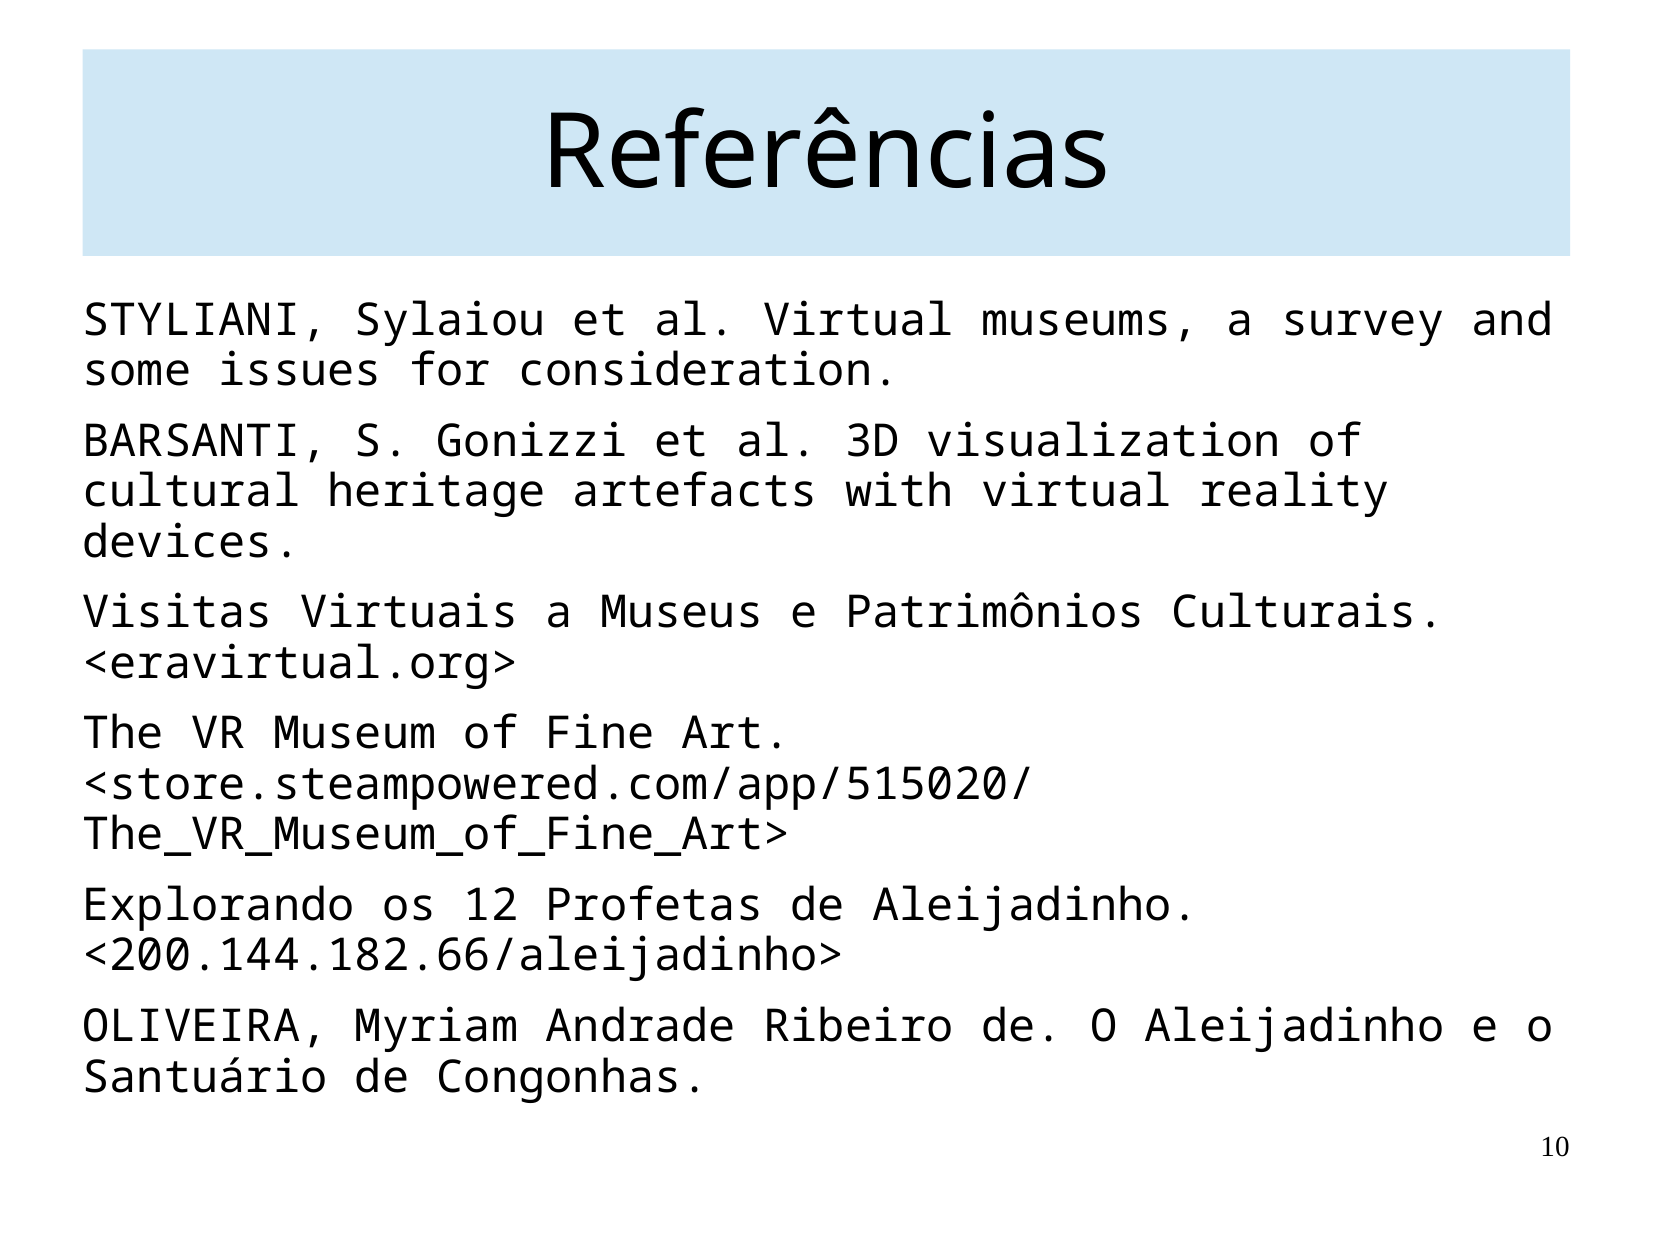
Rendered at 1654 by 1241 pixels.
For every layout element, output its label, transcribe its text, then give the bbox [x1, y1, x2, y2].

list STYLIANI, Sylaiou et al. Virtual museums, a survey and some issues for consideration. BARSANTI, S. Gonizzi et al. 3D visualization of cultural heritage artefacts with virtual reality devices. Visitas Virtuais a Museus e Patrimônios Culturais. <eravirtual.org> The VR Museum of Fine Art. <store.steampowered.com/app/515020/ The_VR_Museum_of_Fine_Art> Explorando os 12 Profetas de Aleijadinho. <200.144.182.66/aleijadinho> OLIVEIRA, Myriam Andrade Ribeiro de. O Aleijadinho e o Santuário de Congonhas. [82, 290, 1560, 1111]
title Referências [82, 49, 1571, 256]
